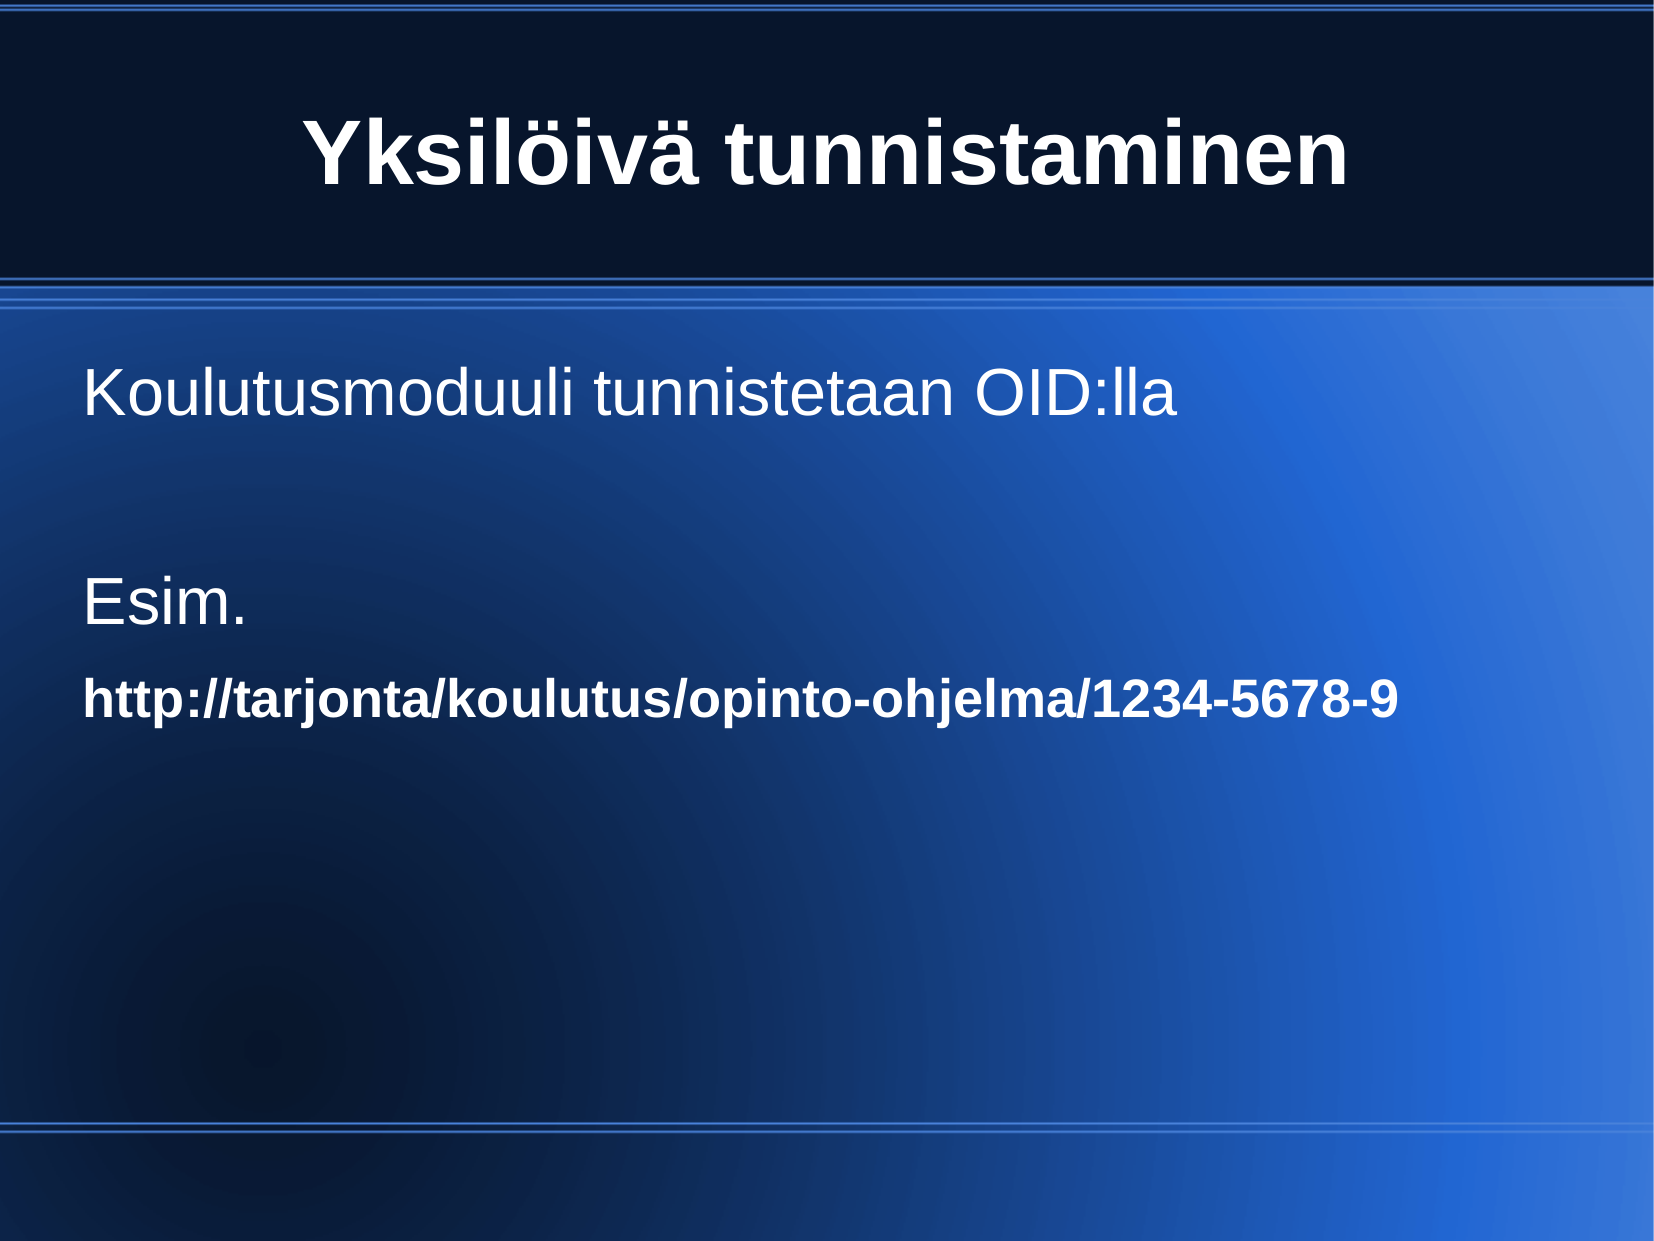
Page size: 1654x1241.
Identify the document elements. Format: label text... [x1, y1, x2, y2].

list Koulutusmoduuli tunnistetaan OID:lla Esim. http://tarjonta/koulutus/opinto-ohjelma/1234-5678-9 [82, 355, 1571, 1058]
picture [0, 0, 1654, 1241]
title Yksilöivä tunnistaminen [82, 49, 1571, 257]
